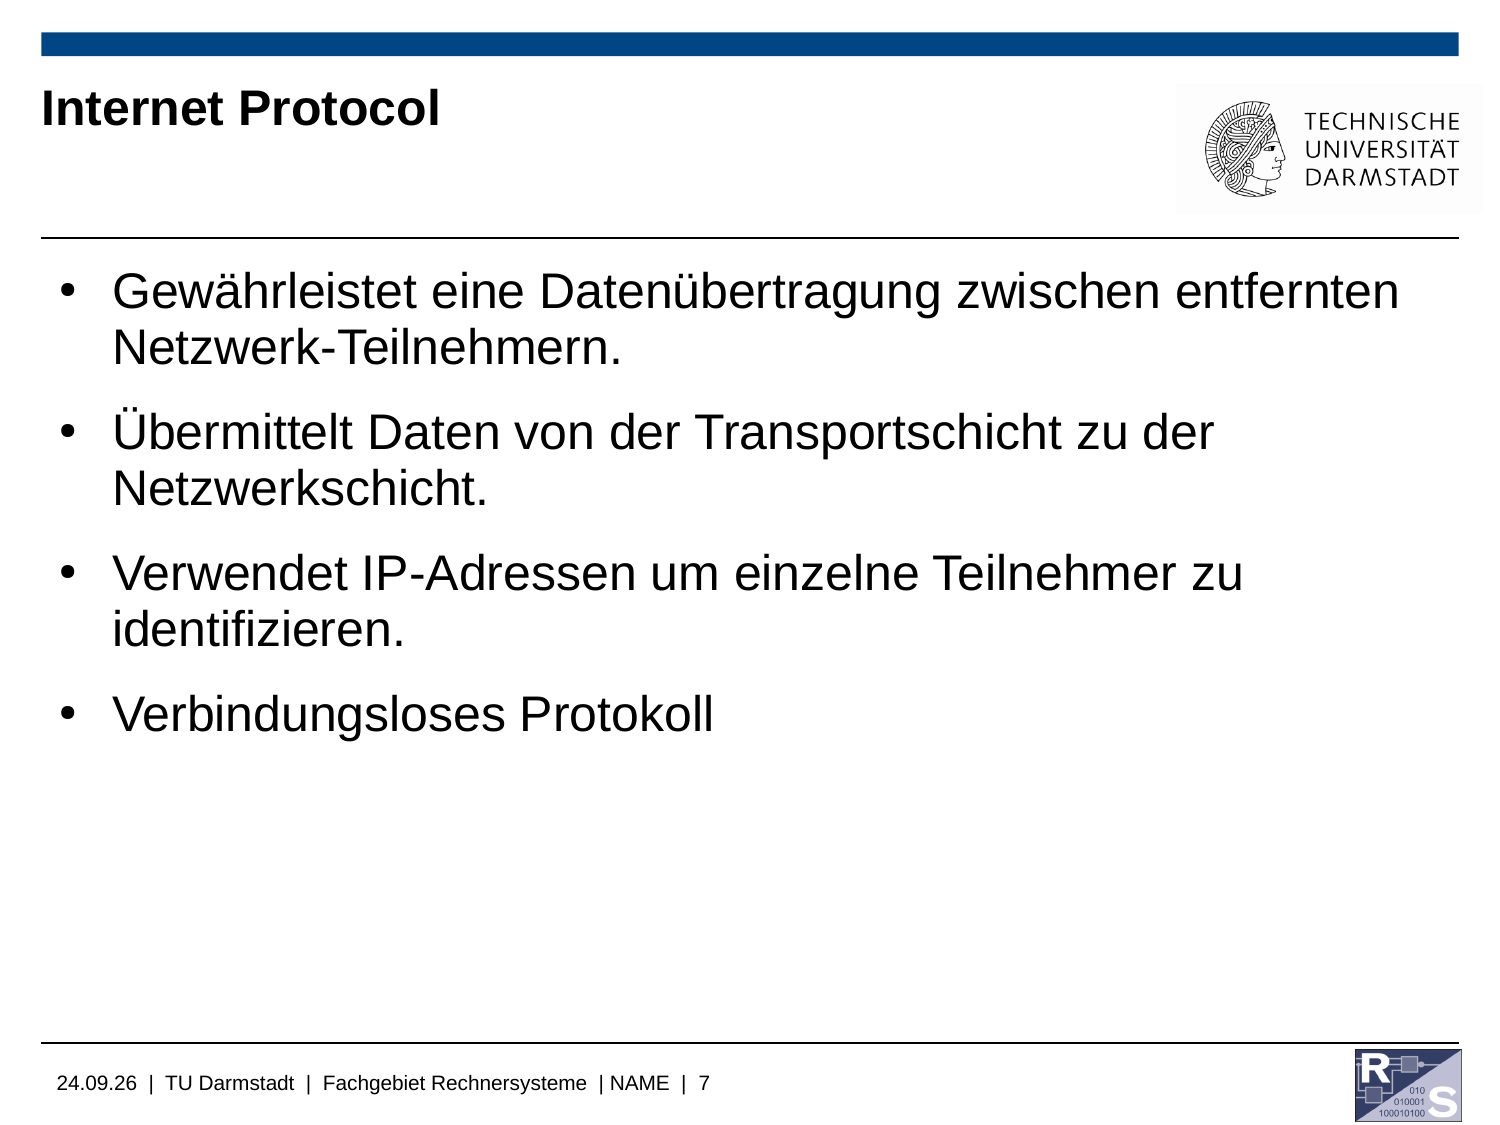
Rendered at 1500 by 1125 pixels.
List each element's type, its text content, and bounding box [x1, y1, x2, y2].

picture [1355, 1049, 1462, 1122]
list Gewährleistet eine Datenübertragung zwischen entfernten Netzwerk-Teilnehmern. Übermittelt Daten von der Transportschicht zu der Netzwerkschicht. Verwendet IP-Adressen um einzelne Teilnehmer zu identifizieren. Verbindungsloses Protokoll [41, 263, 1455, 1032]
title Internet Protocol [41, 32, 1131, 183]
